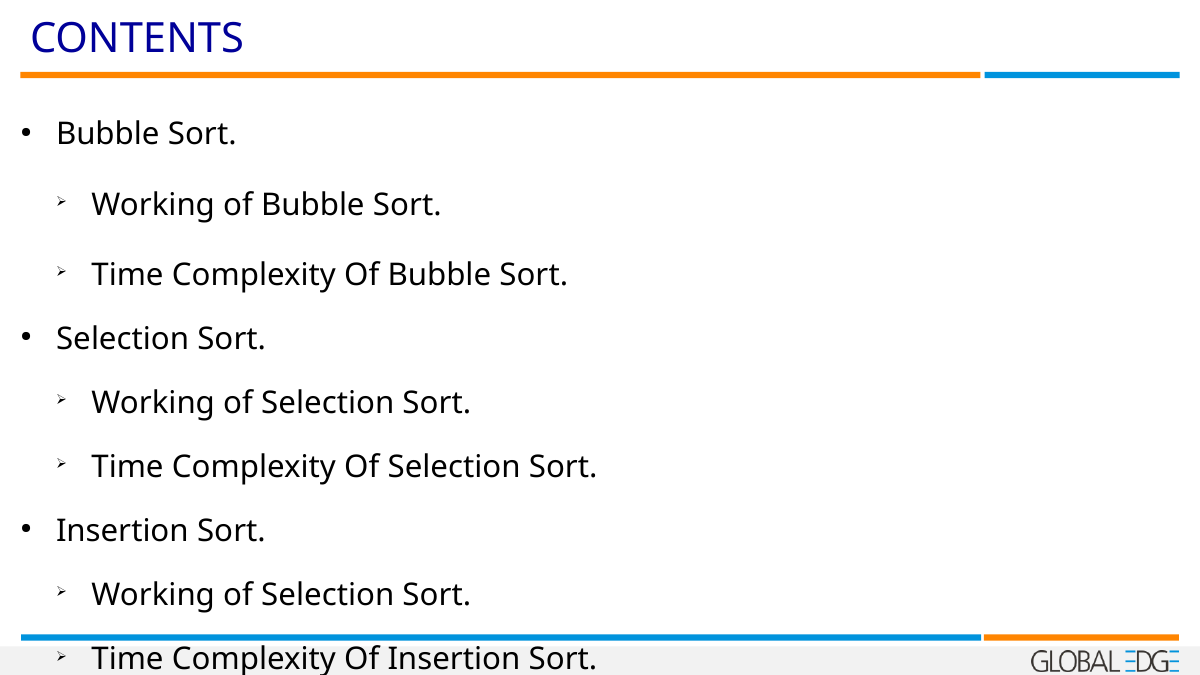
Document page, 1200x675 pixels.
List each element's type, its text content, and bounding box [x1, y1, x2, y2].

subtitle Bubble Sort. Working of Bubble Sort. Time Complexity Of Bubble Sort. Selection Sort. Working of Selection Sort. Time Complexity Of Selection Sort. Insertion Sort. Working of Selection Sort. Time Complexity Of Insertion Sort. [20, 89, 1170, 635]
picture [1031, 650, 1179, 672]
title CONTENTS [30, 9, 1088, 63]
